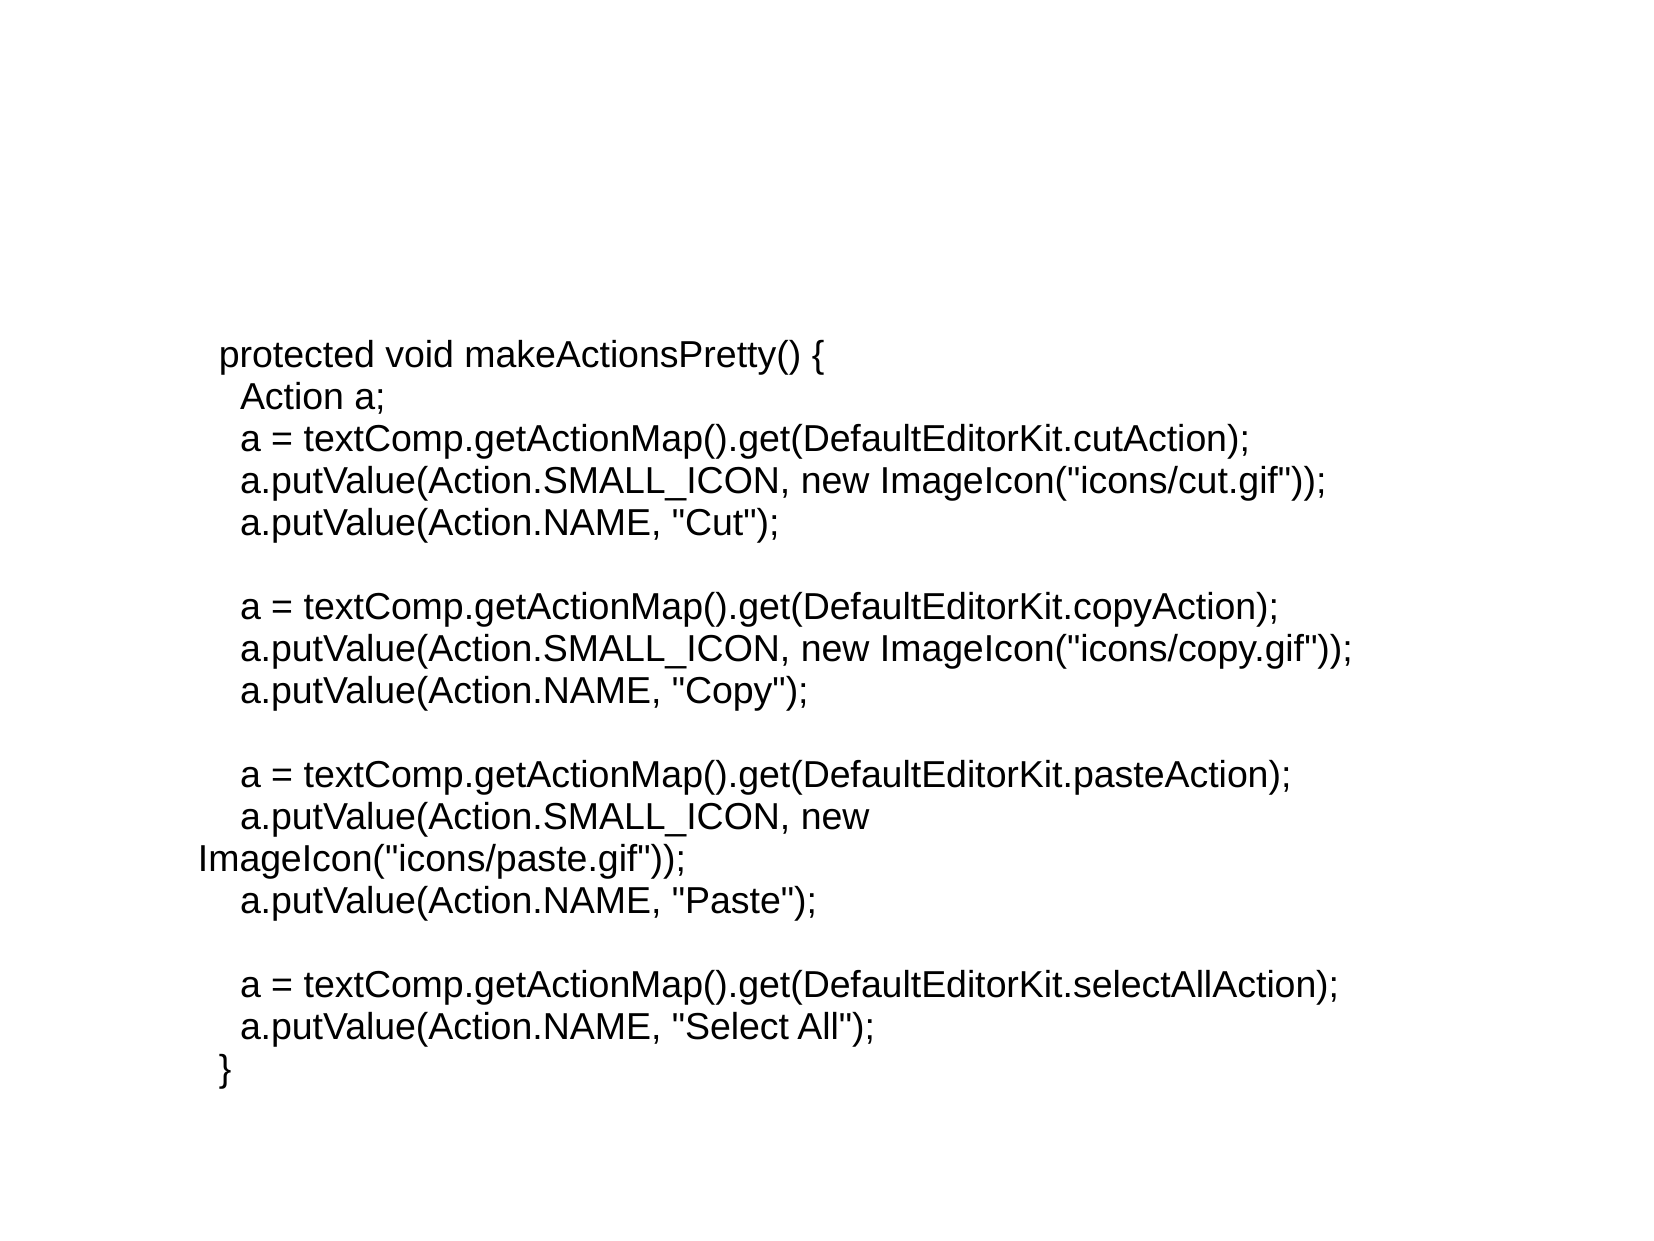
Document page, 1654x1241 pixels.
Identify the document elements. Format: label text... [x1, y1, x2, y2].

text_box protected void makeActionsPretty() { Action a; a = textComp.getActionMap().get(DefaultEditorKit.cutAction); a.putValue(Action.SMALL_ICON, new ImageIcon("icons/cut.gif")); a.putValue(Action.NAME, "Cut"); a = textComp.getActionMap().get(DefaultEditorKit.copyAction); a.putValue(Action.SMALL_ICON, new ImageIcon("icons/copy.gif")); a.putValue(Action.NAME, "Copy"); a = textComp.getActionMap().get(DefaultEditorKit.pasteAction); a.putValue(Action.SMALL_ICON, new ImageIcon("icons/paste.gif")); a.putValue(Action.NAME, "Paste"); a = textComp.getActionMap().get(DefaultEditorKit.selectAllAction); a.putValue(Action.NAME, "Select All"); } [183, 326, 1384, 1056]
